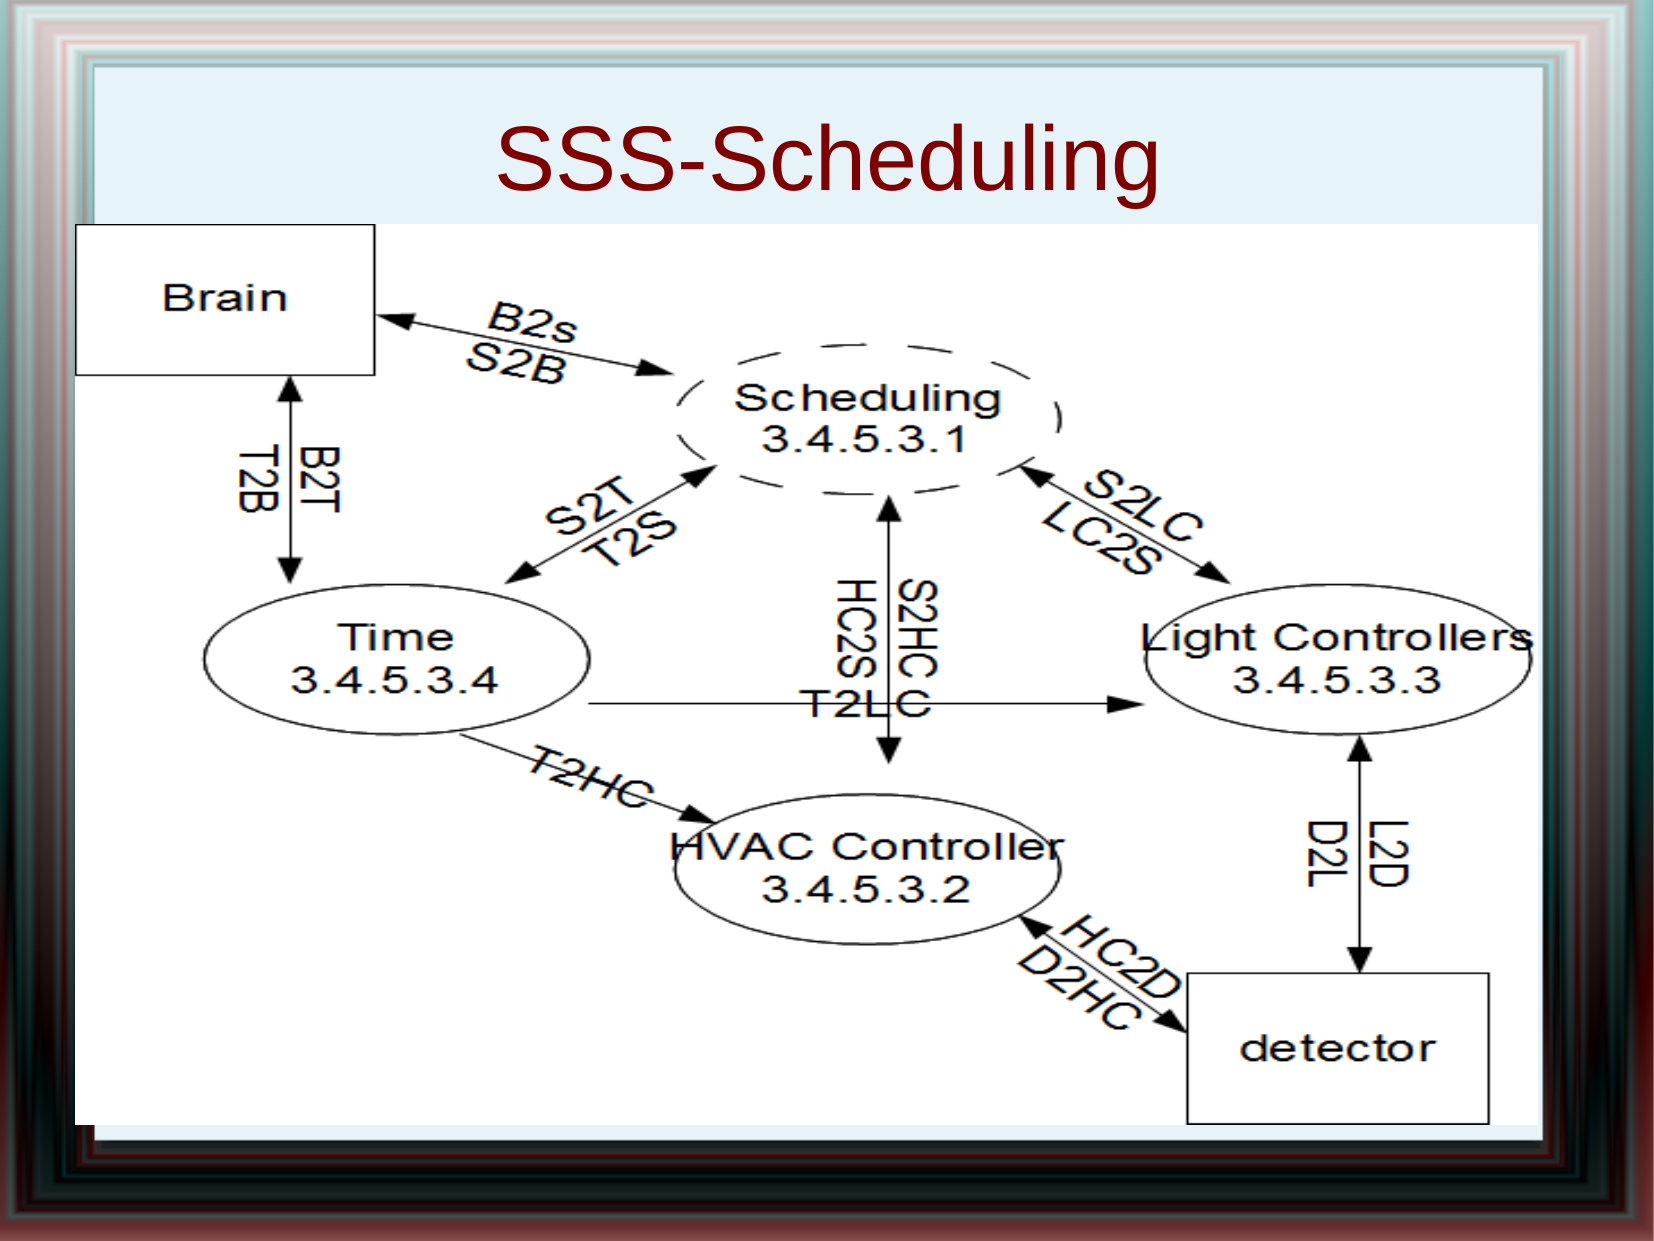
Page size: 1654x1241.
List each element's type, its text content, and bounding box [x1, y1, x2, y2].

title SSS-Scheduling [120, 75, 1538, 224]
picture [0, 0, 1654, 1241]
